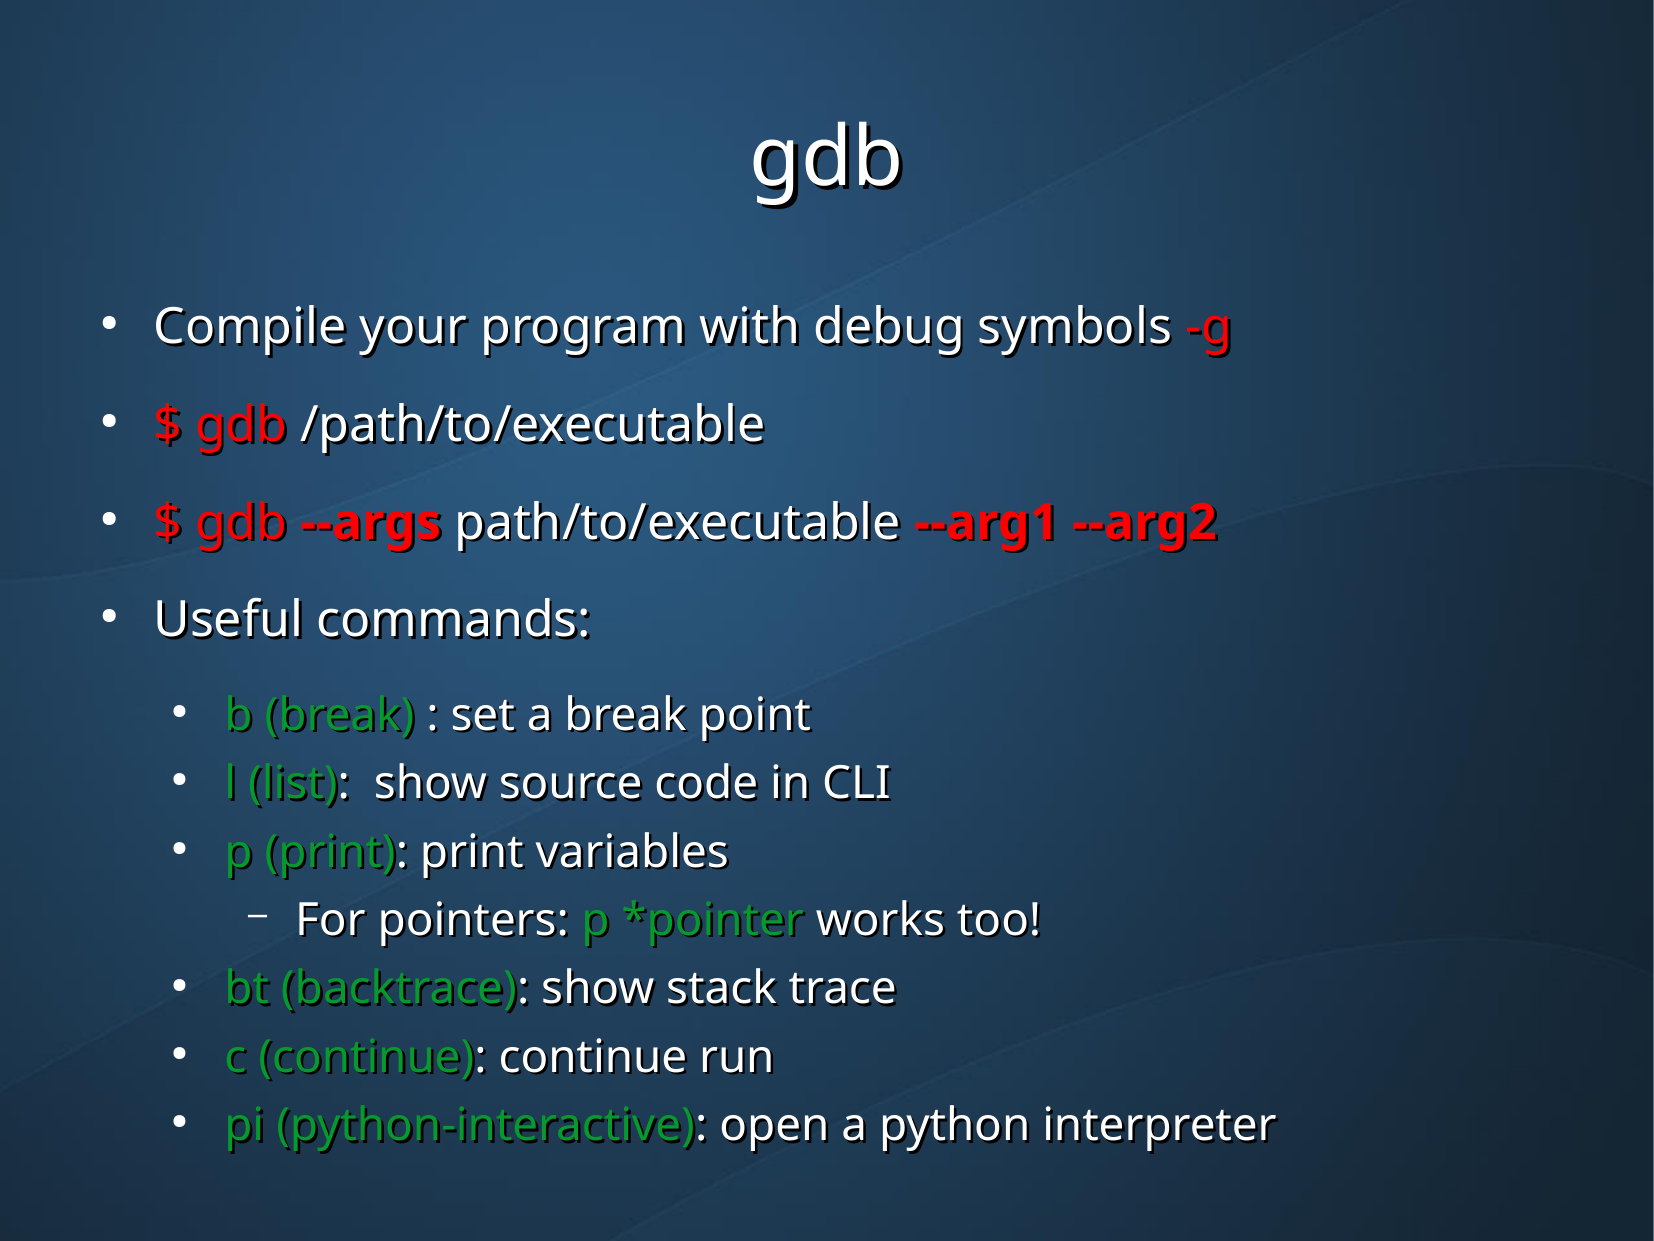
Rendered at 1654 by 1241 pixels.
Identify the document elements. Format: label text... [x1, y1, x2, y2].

title gdb [82, 49, 1571, 257]
picture [0, 0, 1654, 1241]
list Compile your program with debug symbols -g $ gdb /path/to/executable $ gdb --args path/to/executable --arg1 --arg2 Useful commands: b (break) : set a break point l (list): show source code in CLI p (print): print variables For pointers: p *pointer works too! bt (backtrace): show stack trace c (continue): continue run pi (python-interactive): open a python interpreter [82, 290, 1571, 1155]
